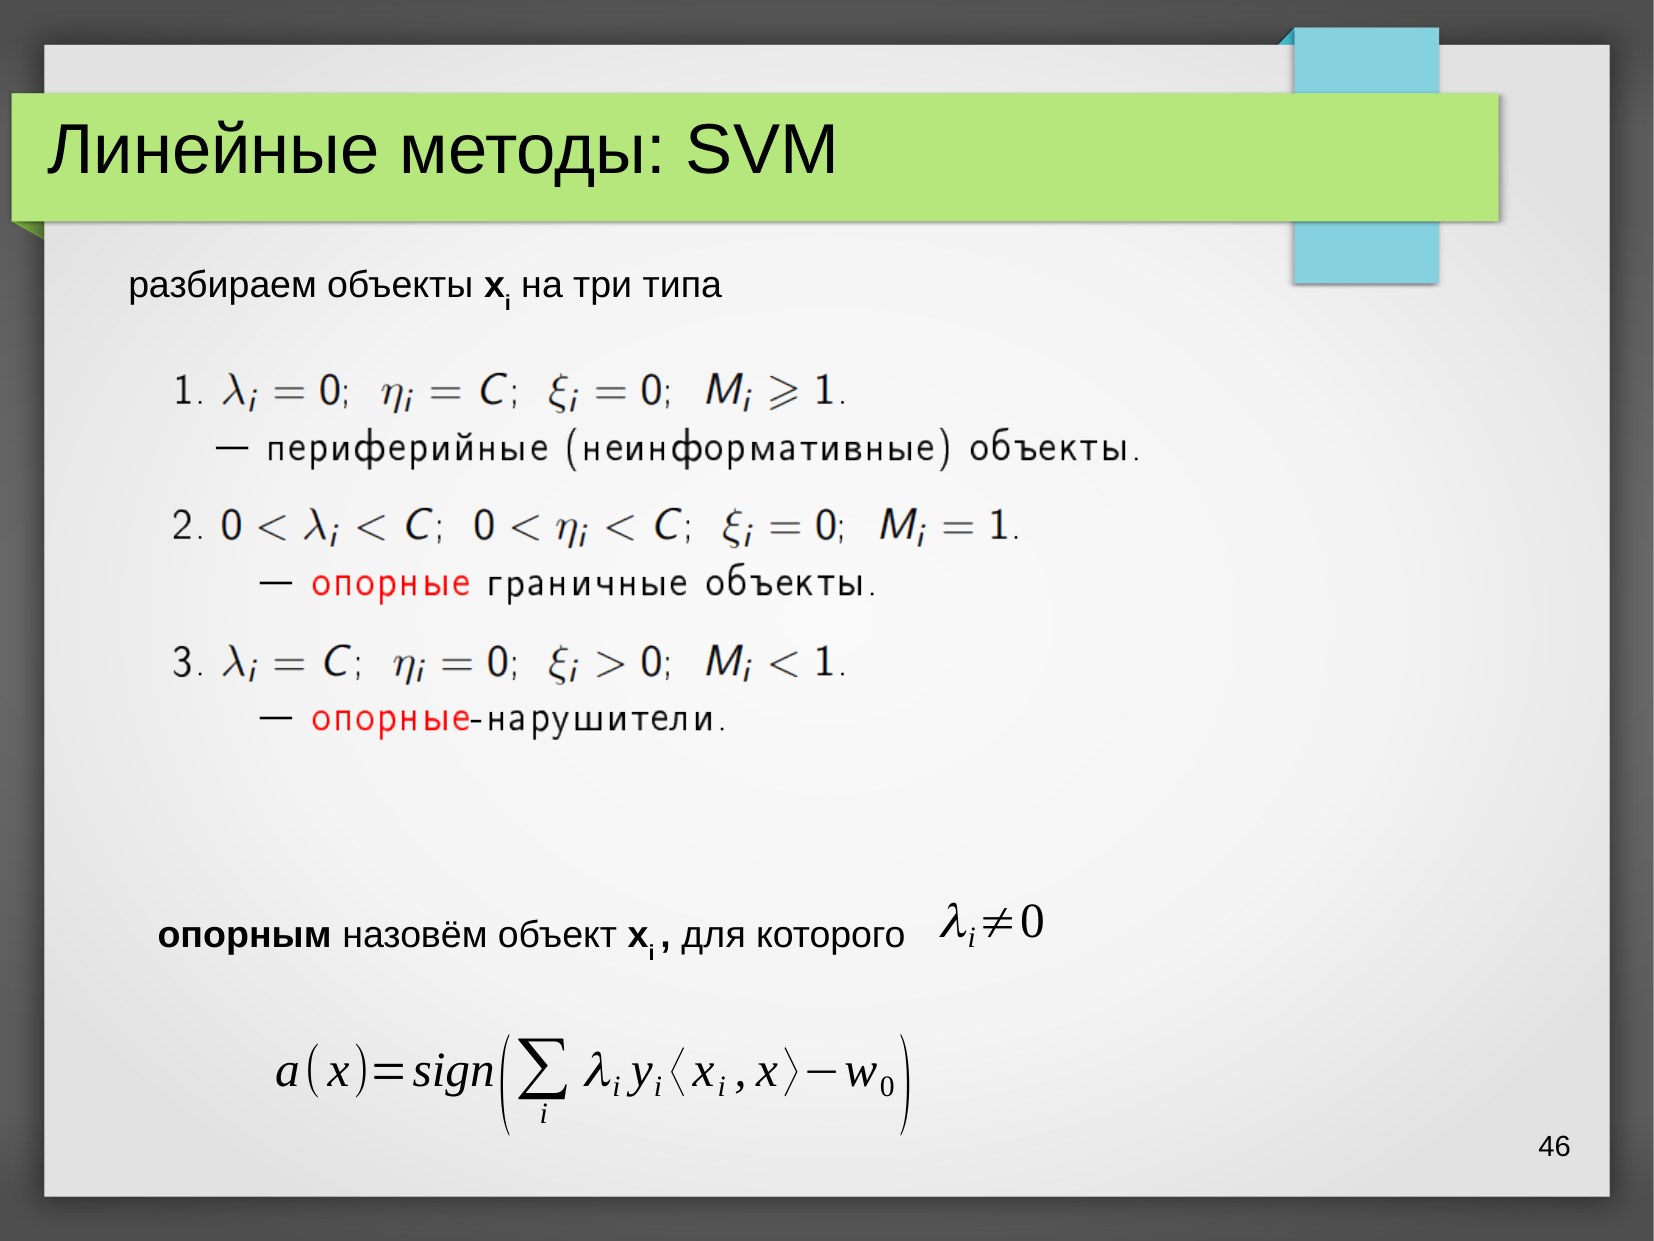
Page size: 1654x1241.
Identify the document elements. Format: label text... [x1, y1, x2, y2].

text_box разбираем объекты xi на три типа [118, 259, 733, 319]
chart [930, 900, 1052, 957]
text_box опорным назовём объект xi , для которого [141, 916, 922, 962]
chart [267, 1031, 919, 1139]
title Линейные методы: SVM [47, 109, 1501, 189]
picture [0, 0, 1654, 1241]
